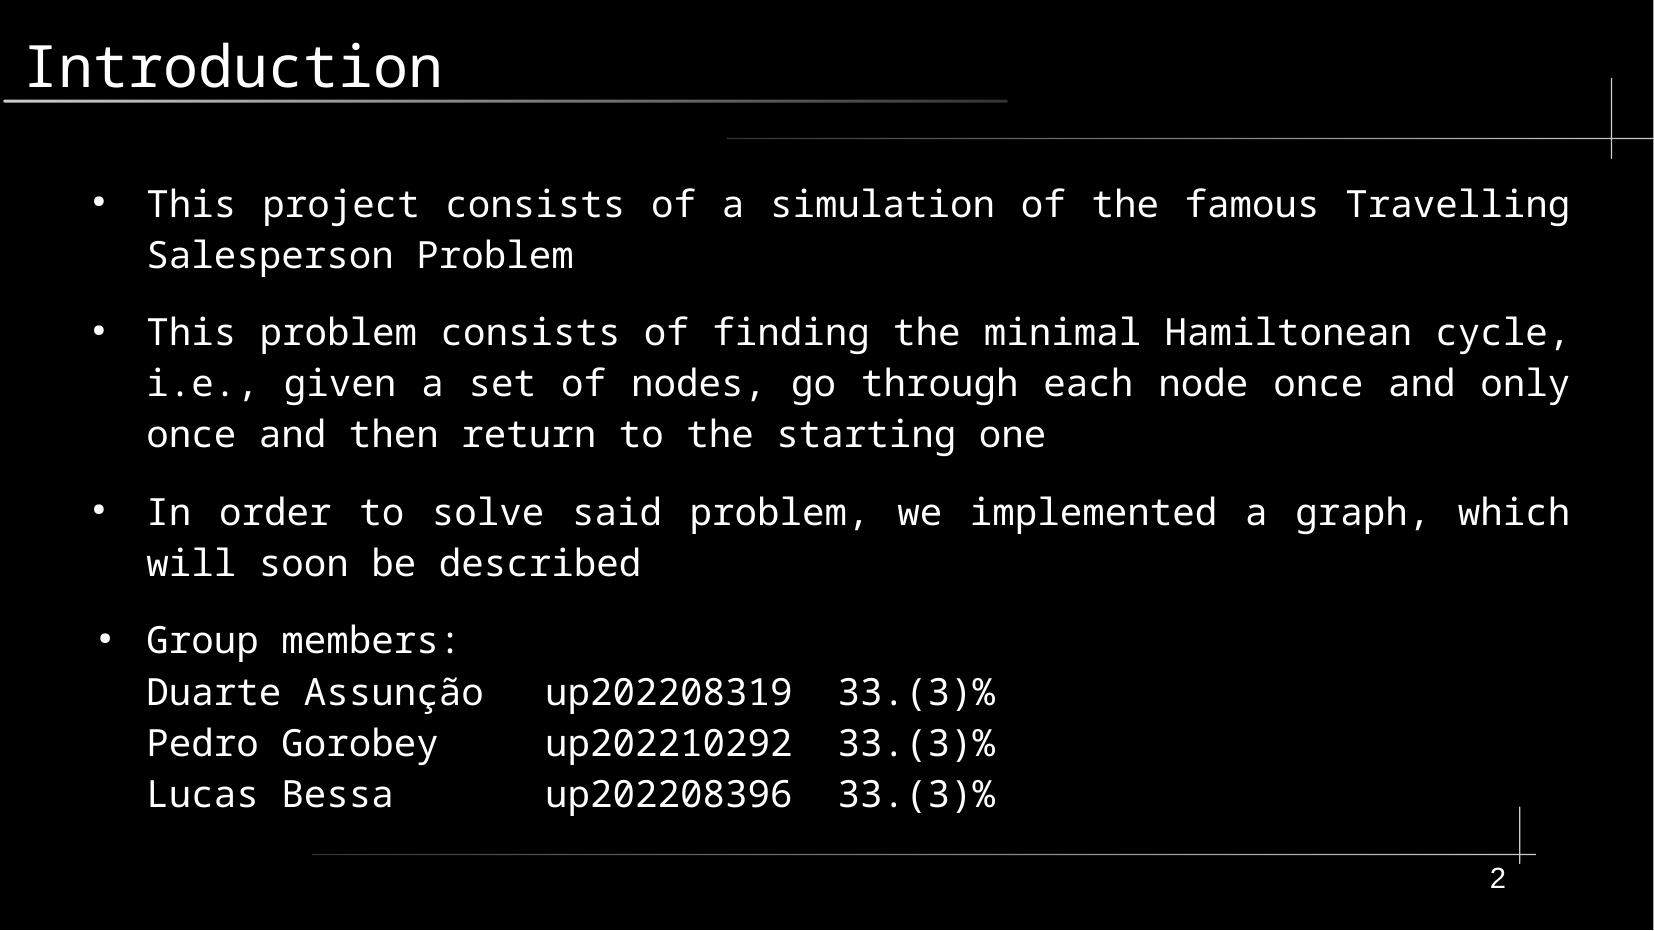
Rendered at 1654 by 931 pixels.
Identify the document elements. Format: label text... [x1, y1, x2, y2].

list This project consists of a simulation of the famous Travelling Salesperson Problem This problem consists of finding the minimal Hamiltonean cycle, i.e., given a set of nodes, go through each node once and only once and then return to the starting one In order to solve said problem, we implemented a graph, which will soon be described Group members: Duarte Assunção up202208319 33.(3)% Pedro Gorobey up202210292 33.(3)% Lucas Bessa up202208396 33.(3)% [82, 177, 1571, 827]
title Introduction [23, 11, 1589, 119]
